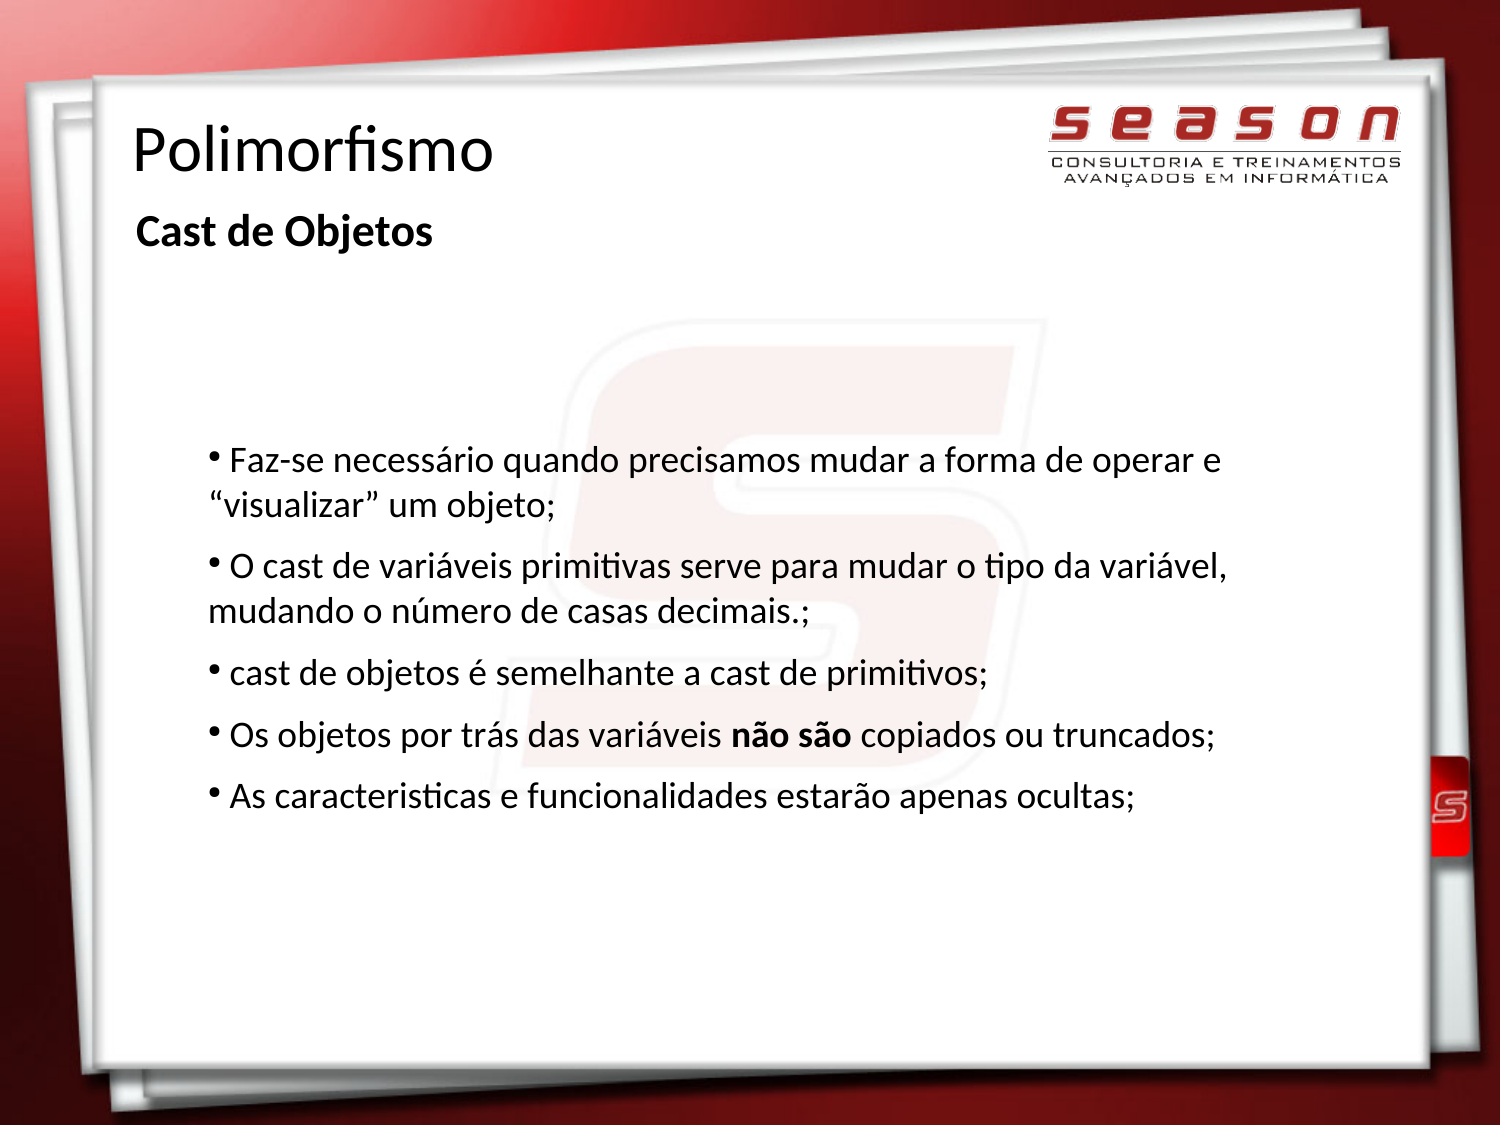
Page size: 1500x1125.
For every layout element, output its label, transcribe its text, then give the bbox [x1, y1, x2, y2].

text_box Faz-se necessário quando precisamos mudar a forma de operar e “visualizar” um objeto; O cast de variáveis primitivas serve para mudar o tipo da variável, mudando o número de casas decimais.; cast de objetos é semelhante a cast de primitivos; Os objetos por trás das variáveis não são copiados ou truncados; As caracteristicas e funcionalidades estarão apenas ocultas; [207, 357, 1328, 894]
title Polimorfismo [118, 33, 1394, 257]
text_box Cast de Objetos [119, 200, 1240, 256]
picture [0, 0, 1500, 1125]
